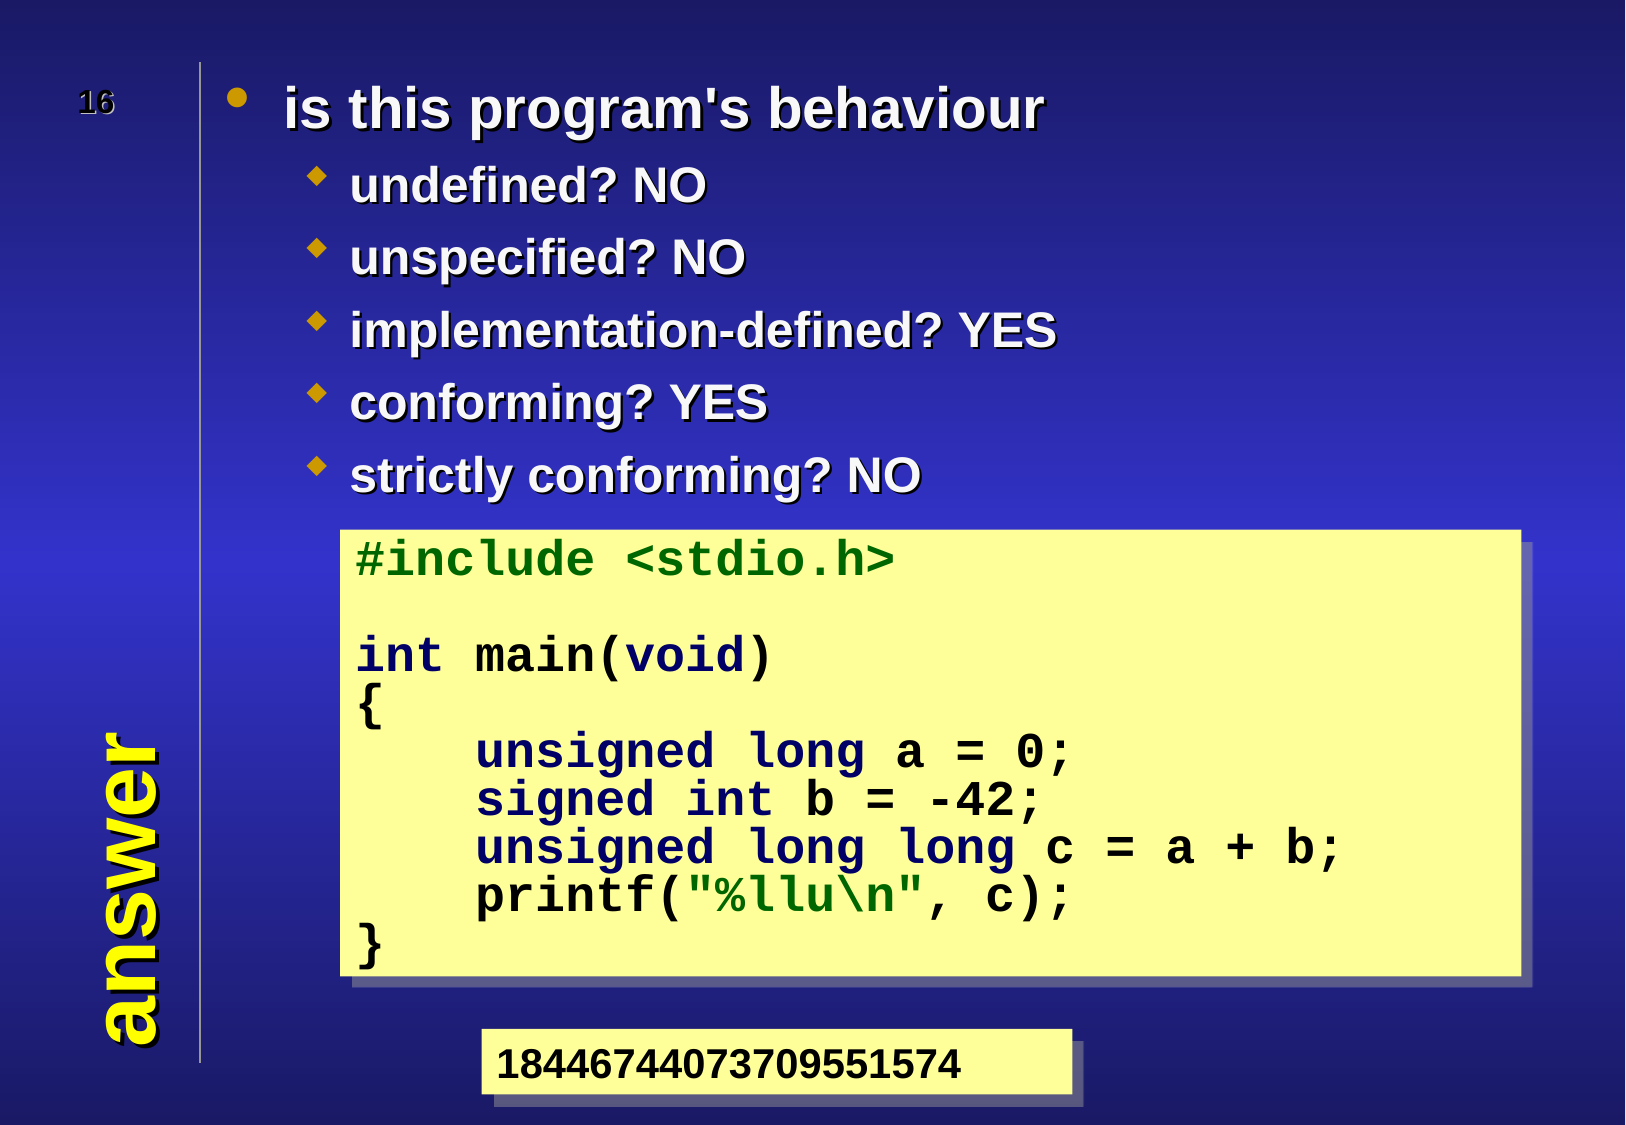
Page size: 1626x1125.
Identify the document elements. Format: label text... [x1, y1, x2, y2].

list is this program's behaviour undefined? NO unspecified? NO implementation-defined? YES conforming? YES strictly conforming? NO [212, 62, 1593, 1063]
text_box 18446744073709551574 [481, 1028, 1073, 1095]
text_box #include <stdio.h> int main(void) { unsigned long a = 0; signed int b = -42; unsigned long long c = a + b; printf("%llu\n", c); } [340, 529, 1522, 977]
title answer [50, 54, 188, 1063]
